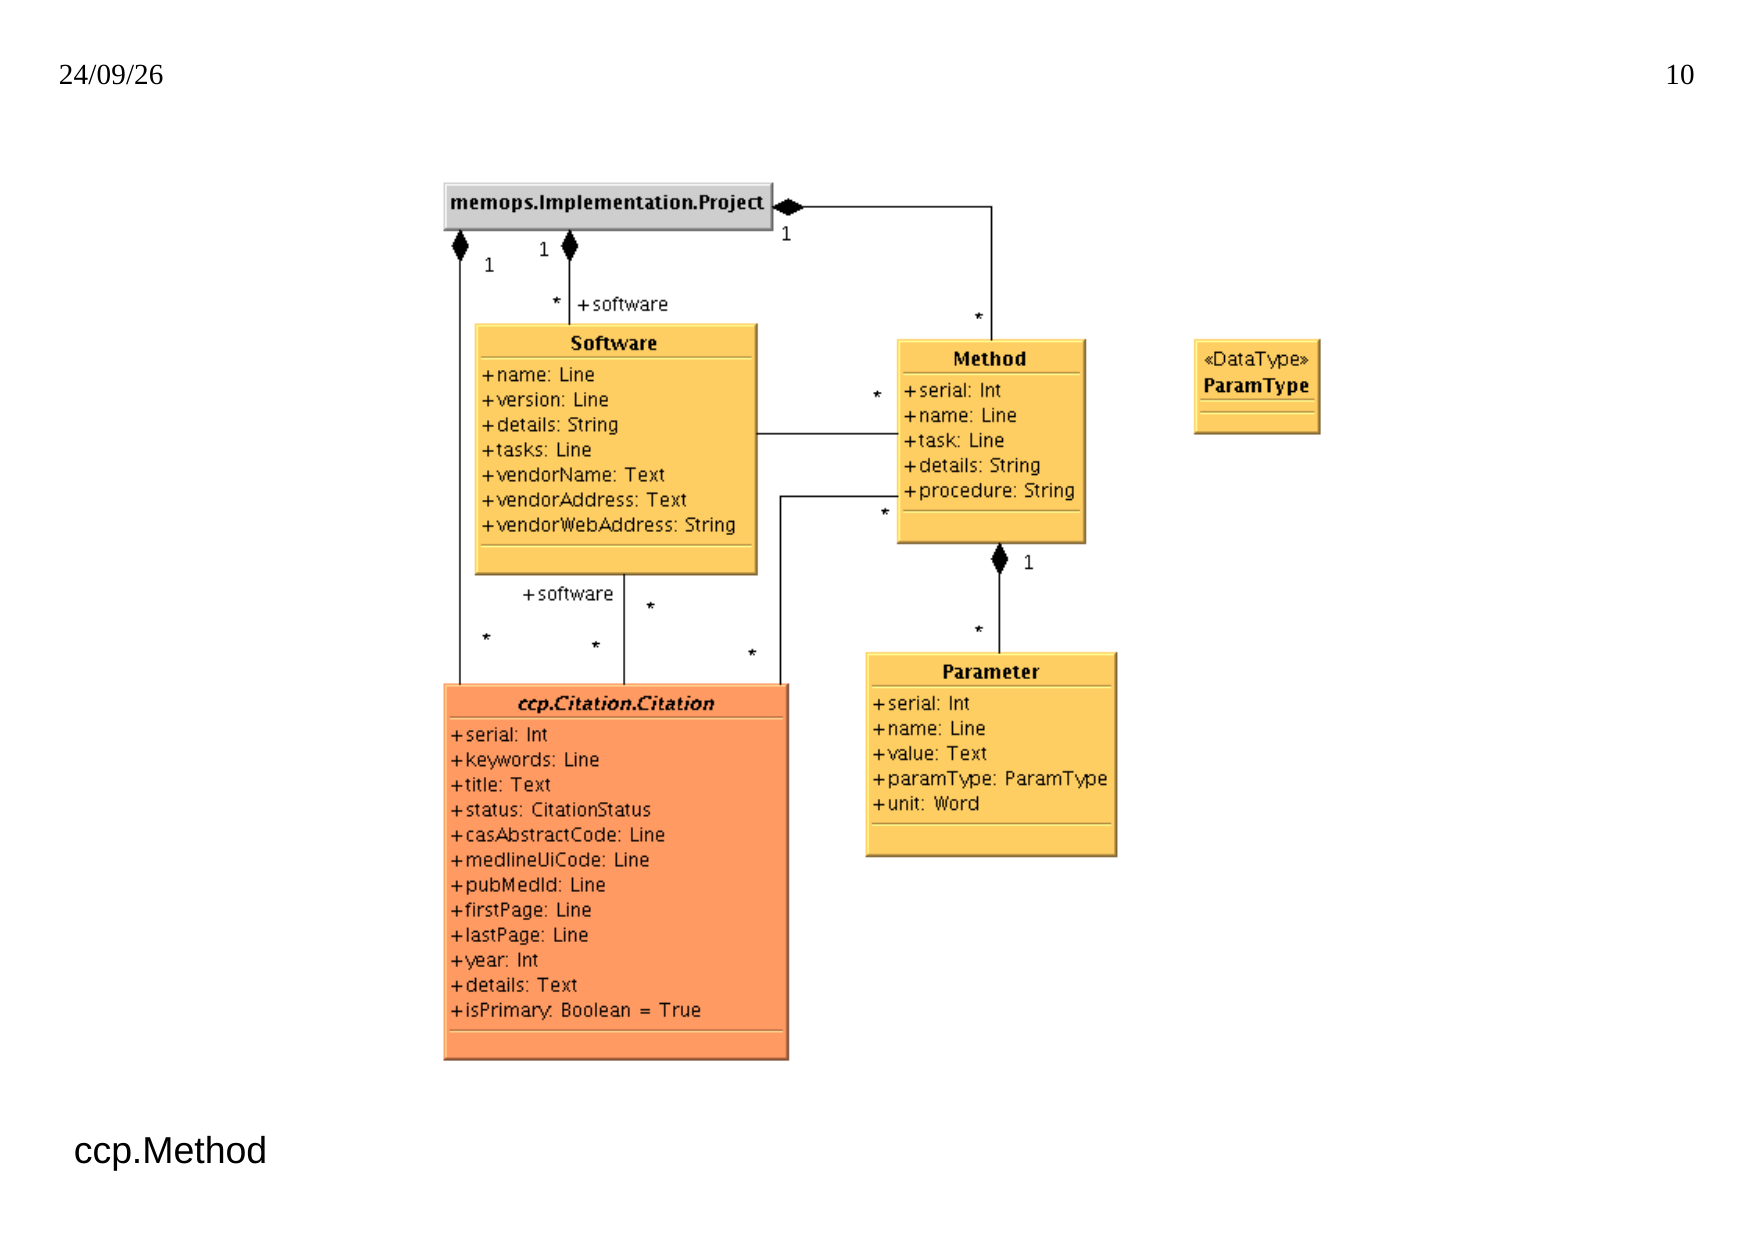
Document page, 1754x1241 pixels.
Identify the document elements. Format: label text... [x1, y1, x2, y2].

text_box ccp.Method [59, 1122, 248, 1184]
picture [436, 175, 1335, 1075]
